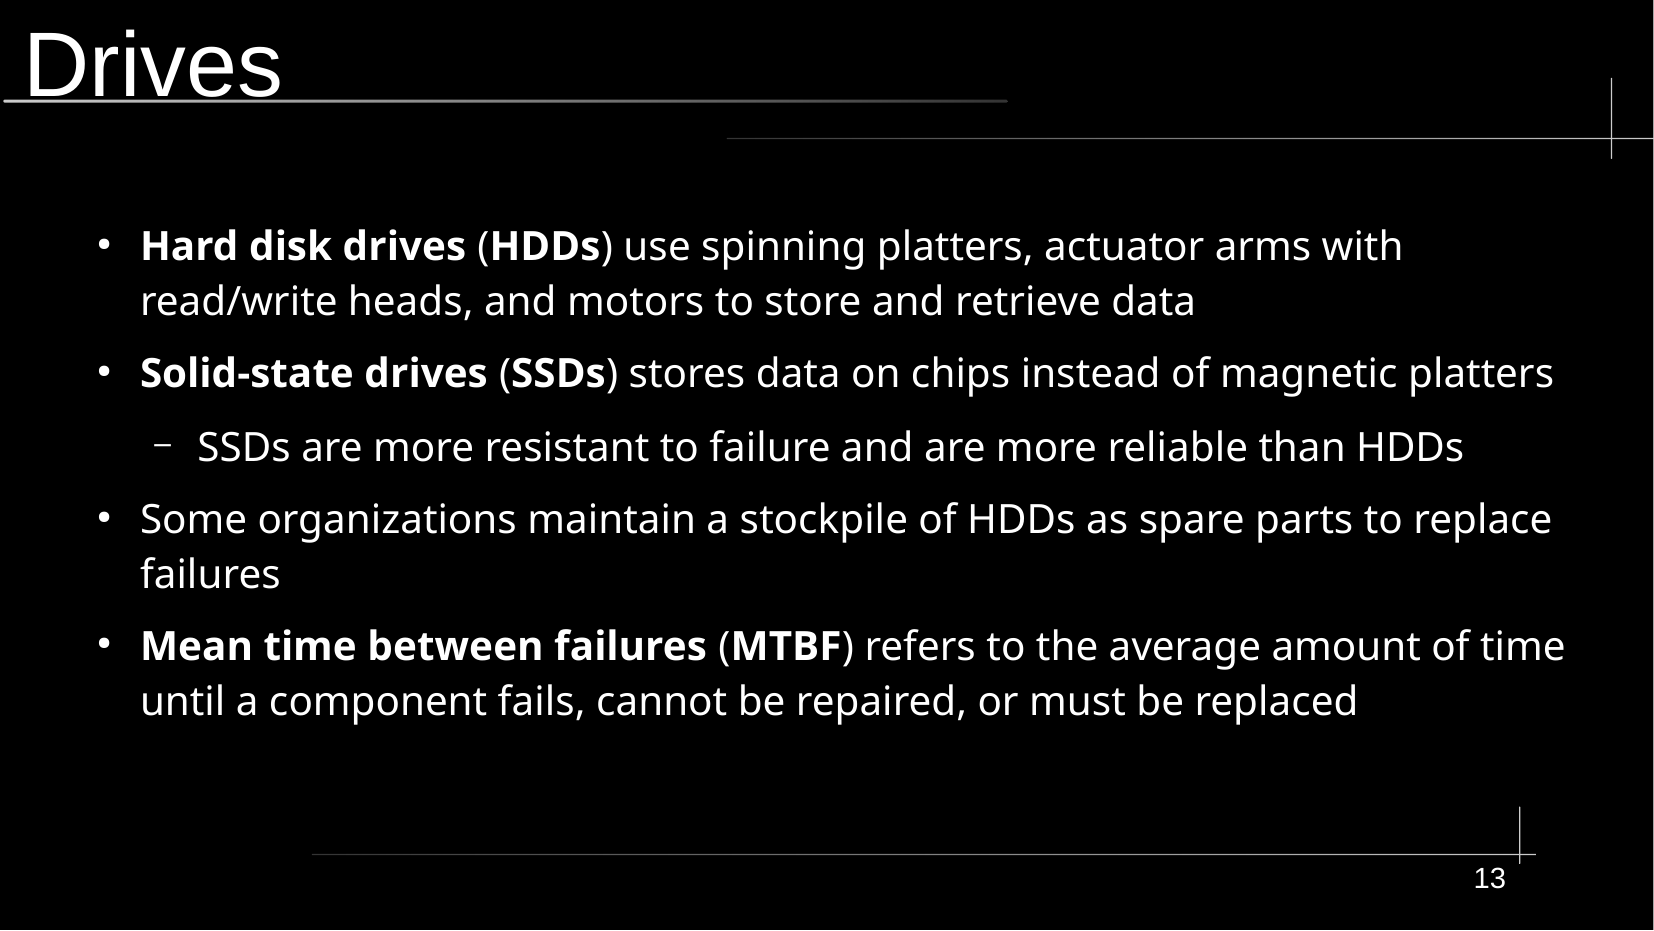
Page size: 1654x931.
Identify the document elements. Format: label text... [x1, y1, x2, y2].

list Hard disk drives (HDDs) use spinning platters, actuator arms with read/write heads, and motors to store and retrieve data Solid-state drives (SSDs) stores data on chips instead of magnetic platters SSDs are more resistant to failure and are more reliable than HDDs Some organizations maintain a stockpile of HDDs as spare parts to replace failures Mean time between failures (MTBF) refers to the average amount of time until a component fails, cannot be repaired, or must be replaced [82, 217, 1571, 758]
title Drives [23, 11, 1589, 119]
